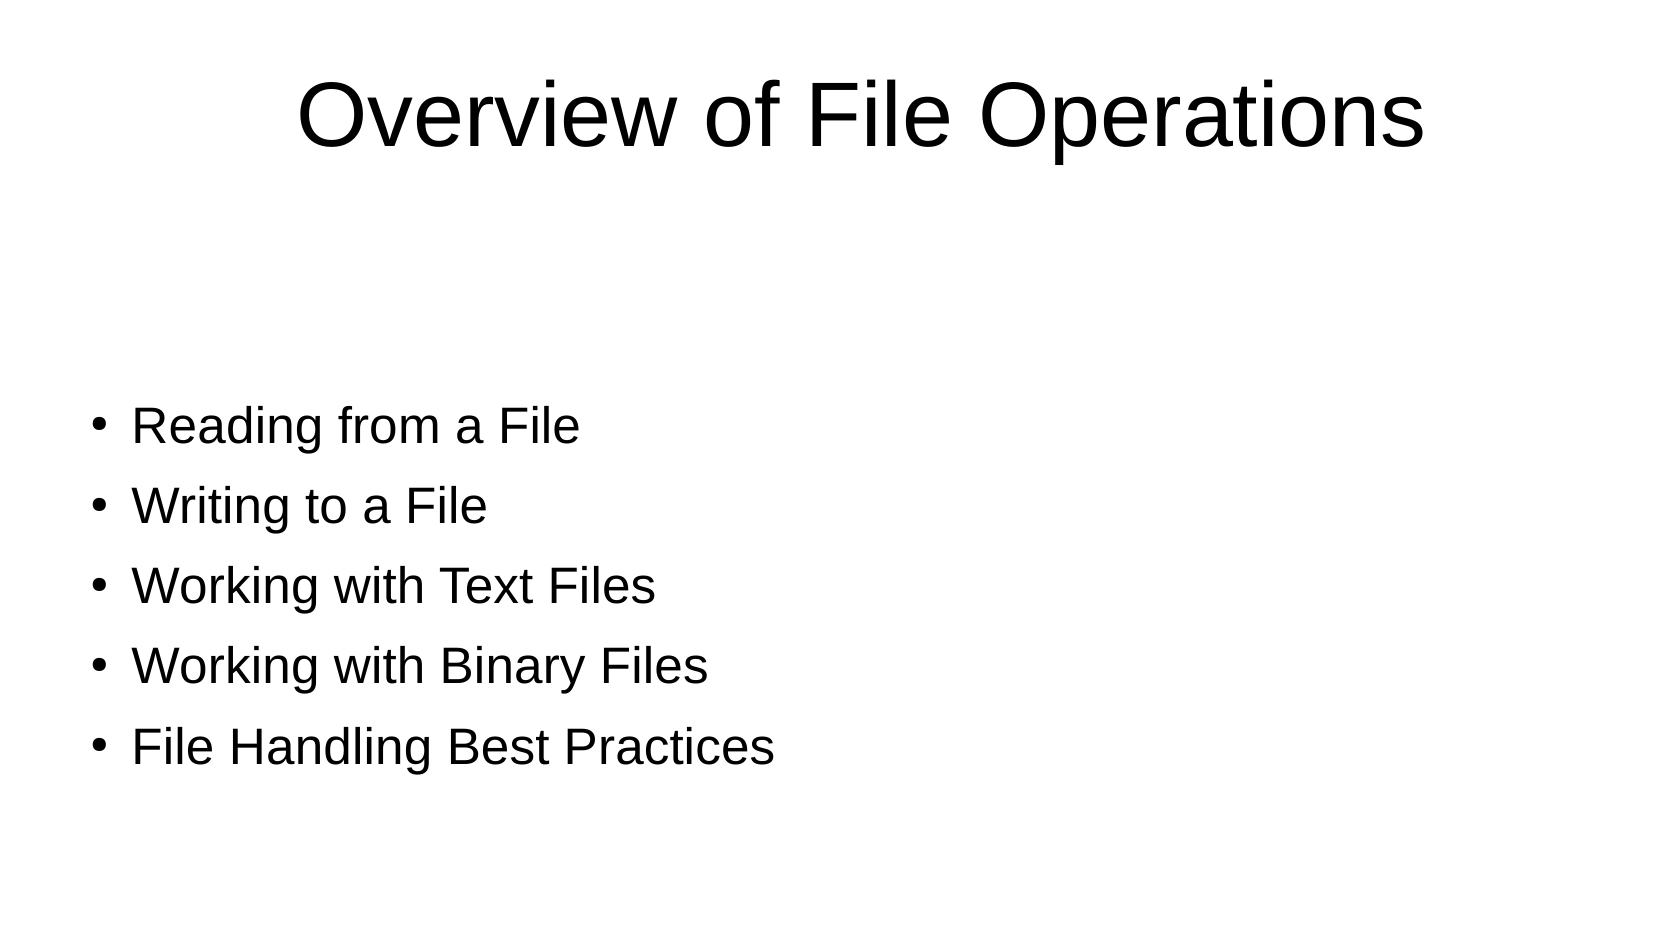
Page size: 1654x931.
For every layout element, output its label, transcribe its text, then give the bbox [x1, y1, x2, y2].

title Overview of File Operations [82, 37, 1571, 193]
list Reading from a File Writing to a File Working with Text Files Working with Binary Files File Handling Best Practices [76, 236, 1565, 776]
